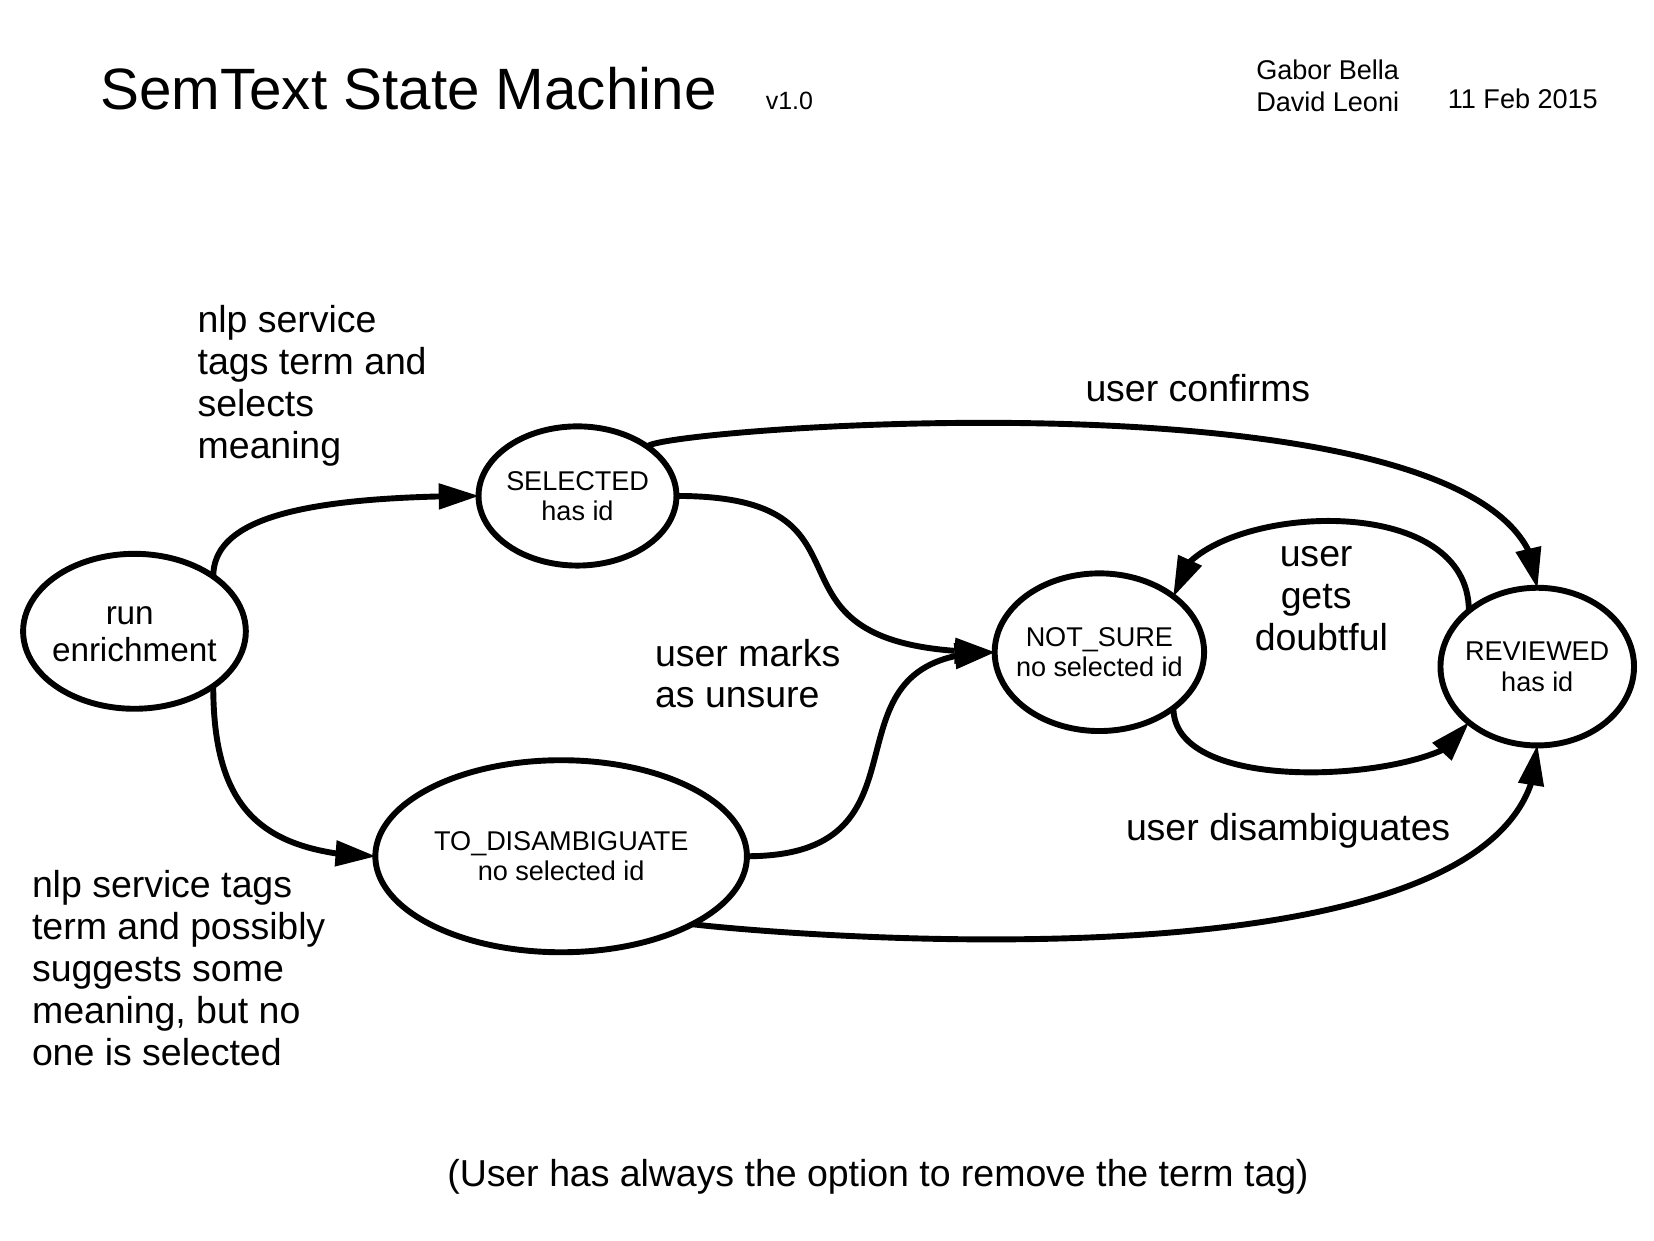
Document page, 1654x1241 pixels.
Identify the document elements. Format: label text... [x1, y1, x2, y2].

text_box REVIEWED has id [1440, 587, 1635, 746]
text_box user marks as unsure [640, 624, 866, 724]
text_box 11 Feb 2015 [1433, 76, 1613, 122]
text_box nlp service tags term and selects meaning [182, 291, 456, 474]
text_box TO_DISAMBIGUATE no selected id [375, 760, 747, 953]
text_box nlp service tags term and possibly suggests some meaning, but no one is selected [17, 856, 342, 1114]
text_box David Leoni [1241, 93, 1414, 126]
text_box (User has always the option to remove the term tag) [432, 1144, 1324, 1202]
text_box NOT_SURE no selected id [994, 573, 1205, 732]
text_box SELECTED has id [478, 426, 677, 566]
text_box user gets doubtful [1240, 525, 1403, 709]
text_box run enrichment [23, 553, 246, 709]
text_box SemText State Machine v1.0 [85, 49, 828, 130]
text_box user disambiguates [1111, 798, 1466, 856]
text_box user confirms [1070, 359, 1326, 417]
text_box Gabor Bella [1241, 47, 1414, 93]
